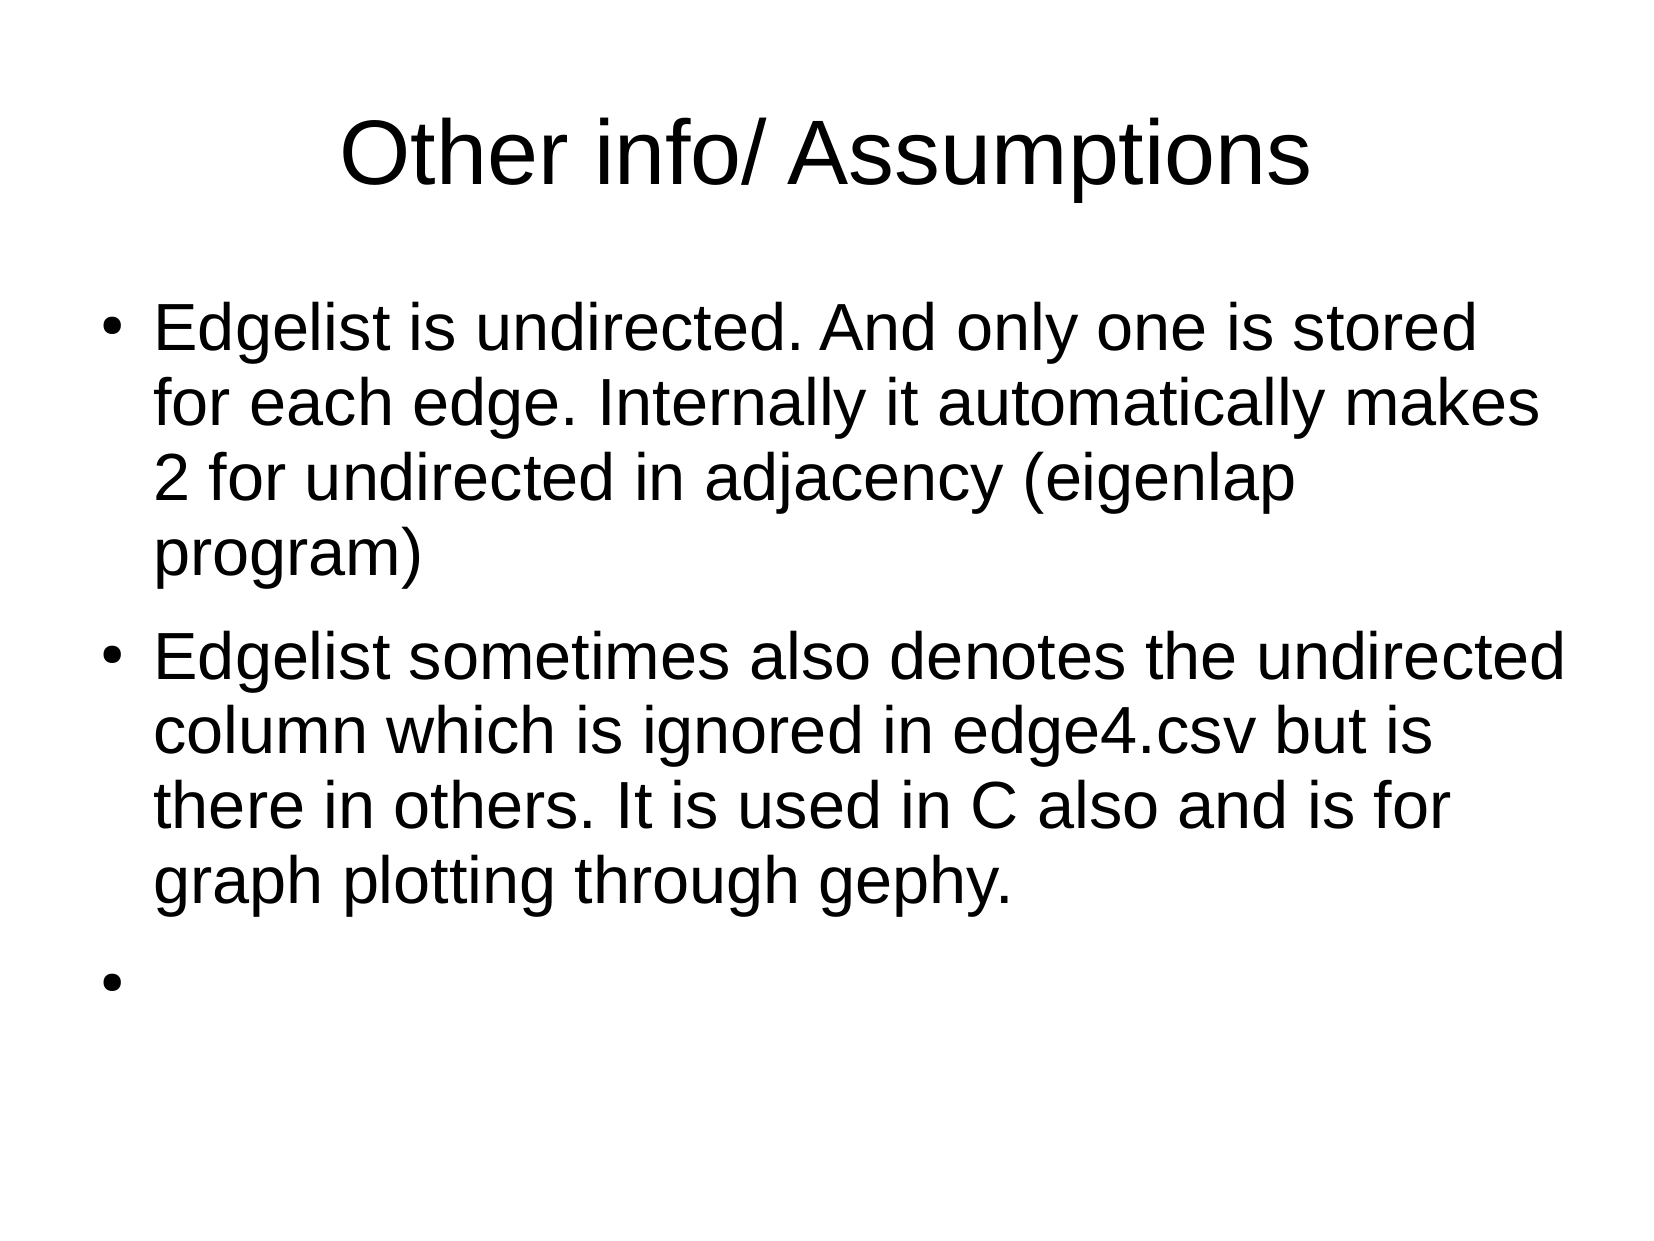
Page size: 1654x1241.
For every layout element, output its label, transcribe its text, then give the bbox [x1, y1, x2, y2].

list Edgelist is undirected. And only one is stored for each edge. Internally it automatically makes 2 for undirected in adjacency (eigenlap program) Edgelist sometimes also denotes the undirected column which is ignored in edge4.csv but is there in others. It is used in C also and is for graph plotting through gephy. [82, 290, 1571, 1010]
title Other info/ Assumptions [82, 49, 1571, 257]
